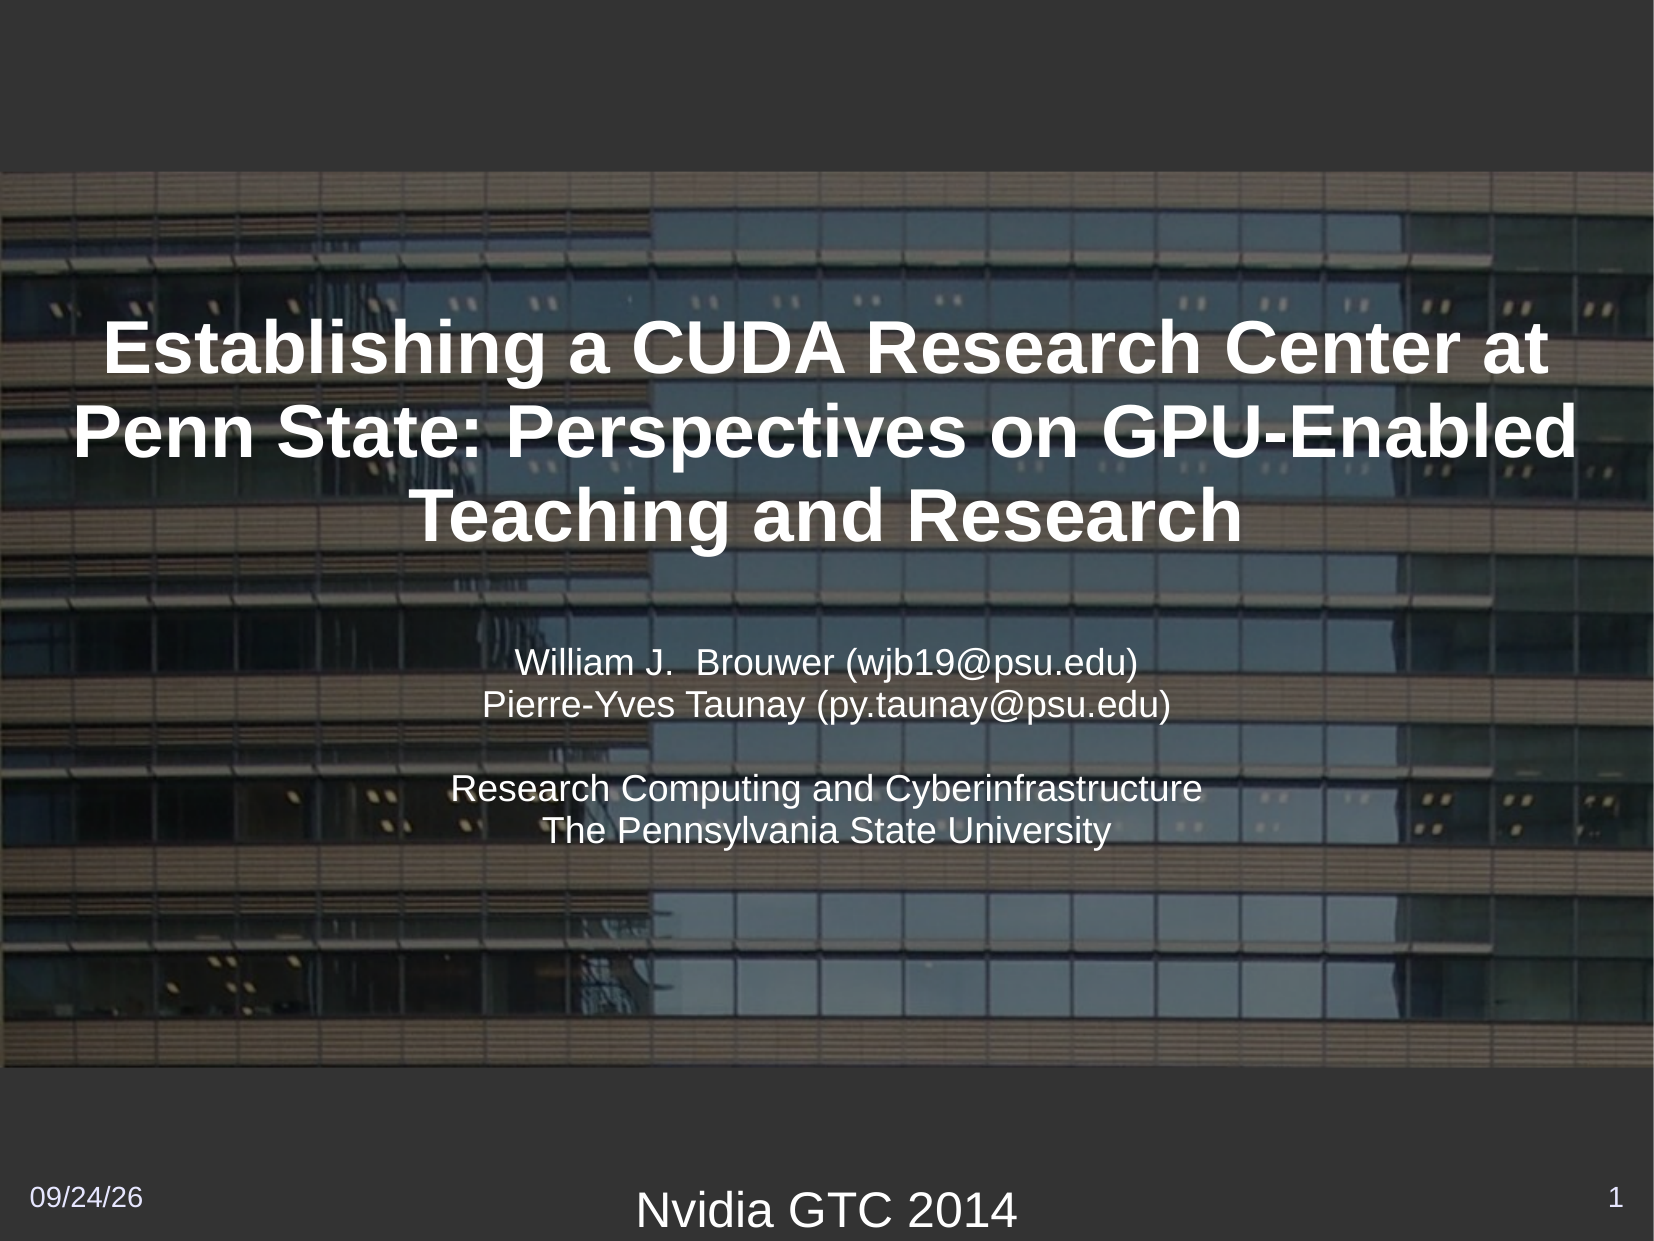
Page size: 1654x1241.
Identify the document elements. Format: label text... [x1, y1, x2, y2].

title Establishing a CUDA Research Center at Penn State: Perspectives on GPU-Enabled Teaching and Research William J. Brouwer (wjb19@psu.edu) Pierre-Yves Taunay (py.taunay@psu.edu) Research Computing and Cyberinfrastructure The Pennsylvania State University [29, 214, 1625, 1027]
picture [0, 0, 1654, 1241]
subtitle Nvidia GTC 2014 [29, 1182, 1625, 1239]
